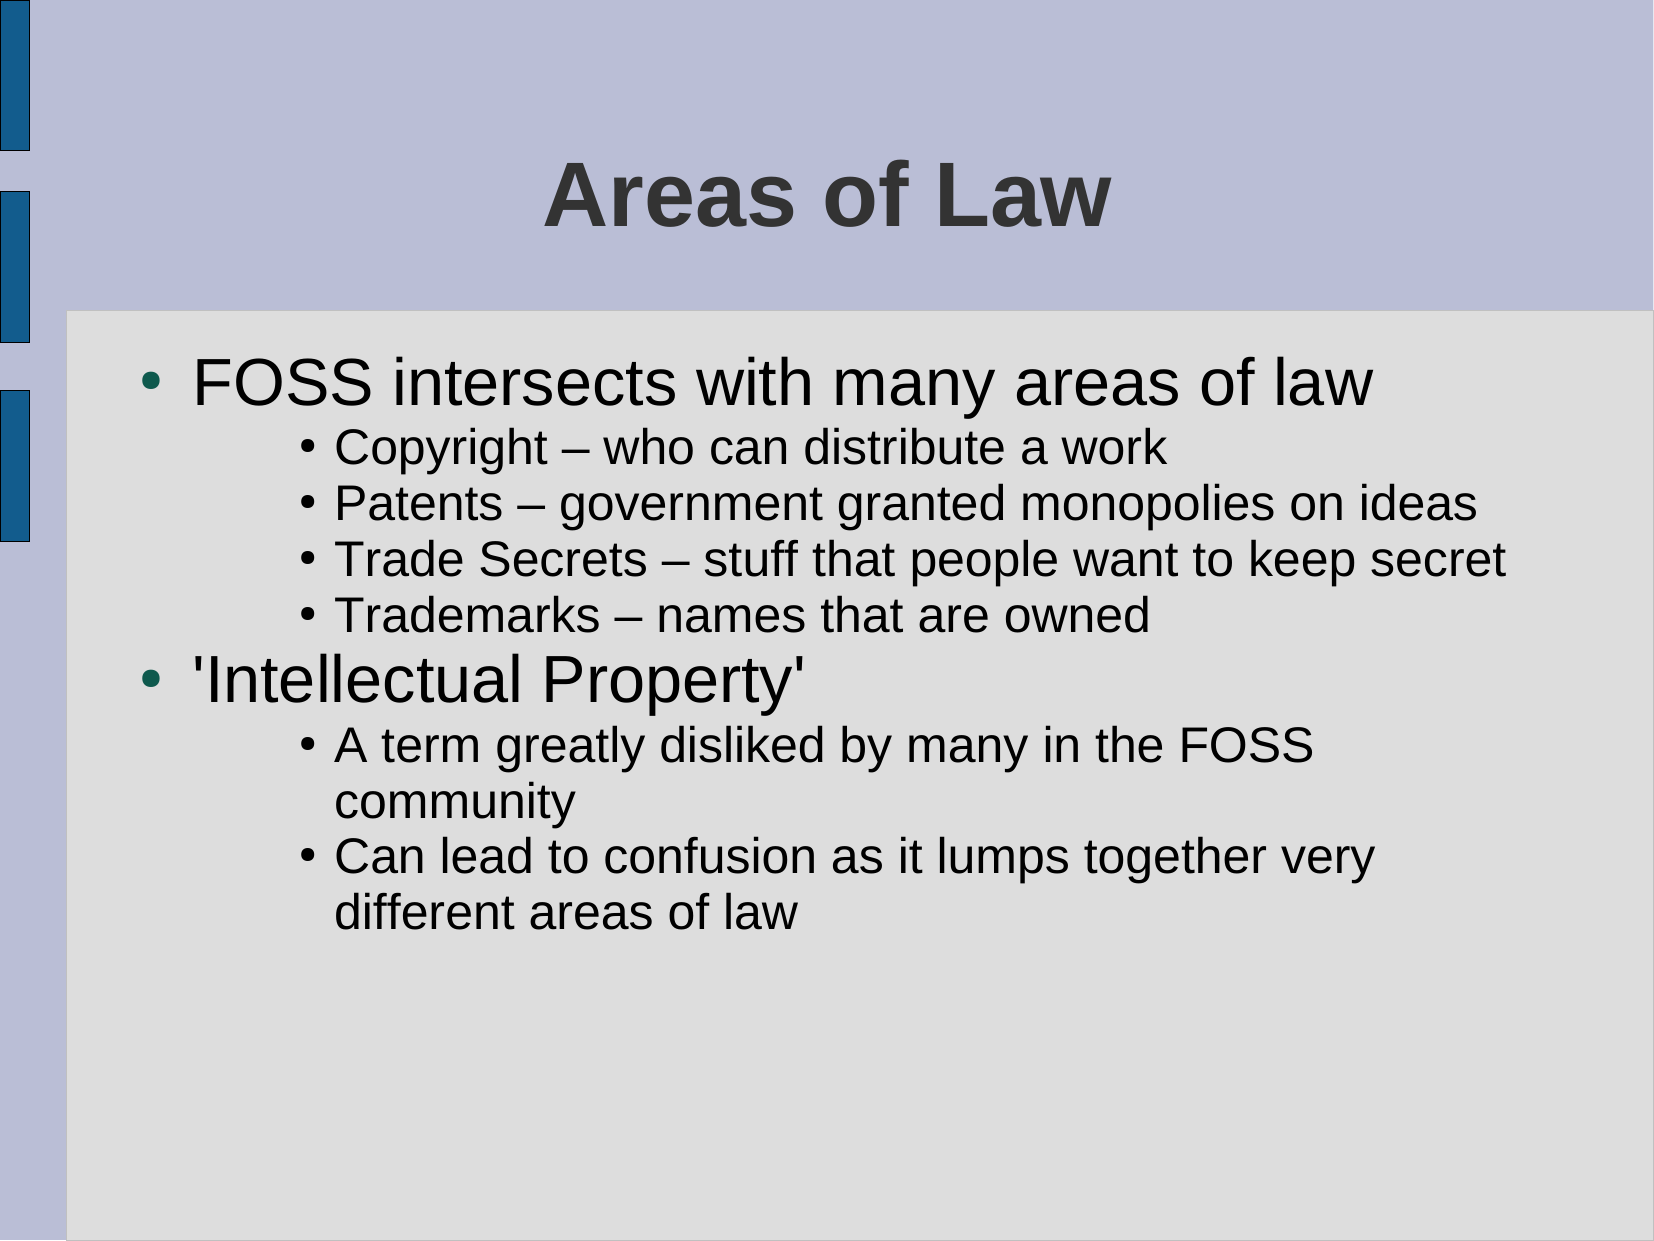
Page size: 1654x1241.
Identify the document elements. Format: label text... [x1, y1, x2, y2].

list FOSS intersects with many areas of law Copyright – who can distribute a work Patents – government granted monopolies on ideas Trade Secrets – stuff that people want to keep secret Trademarks – names that are owned 'Intellectual Property' A term greatly disliked by many in the FOSS community Can lead to confusion as it lumps together very different areas of law [121, 344, 1534, 1112]
title Areas of Law [121, 91, 1534, 299]
